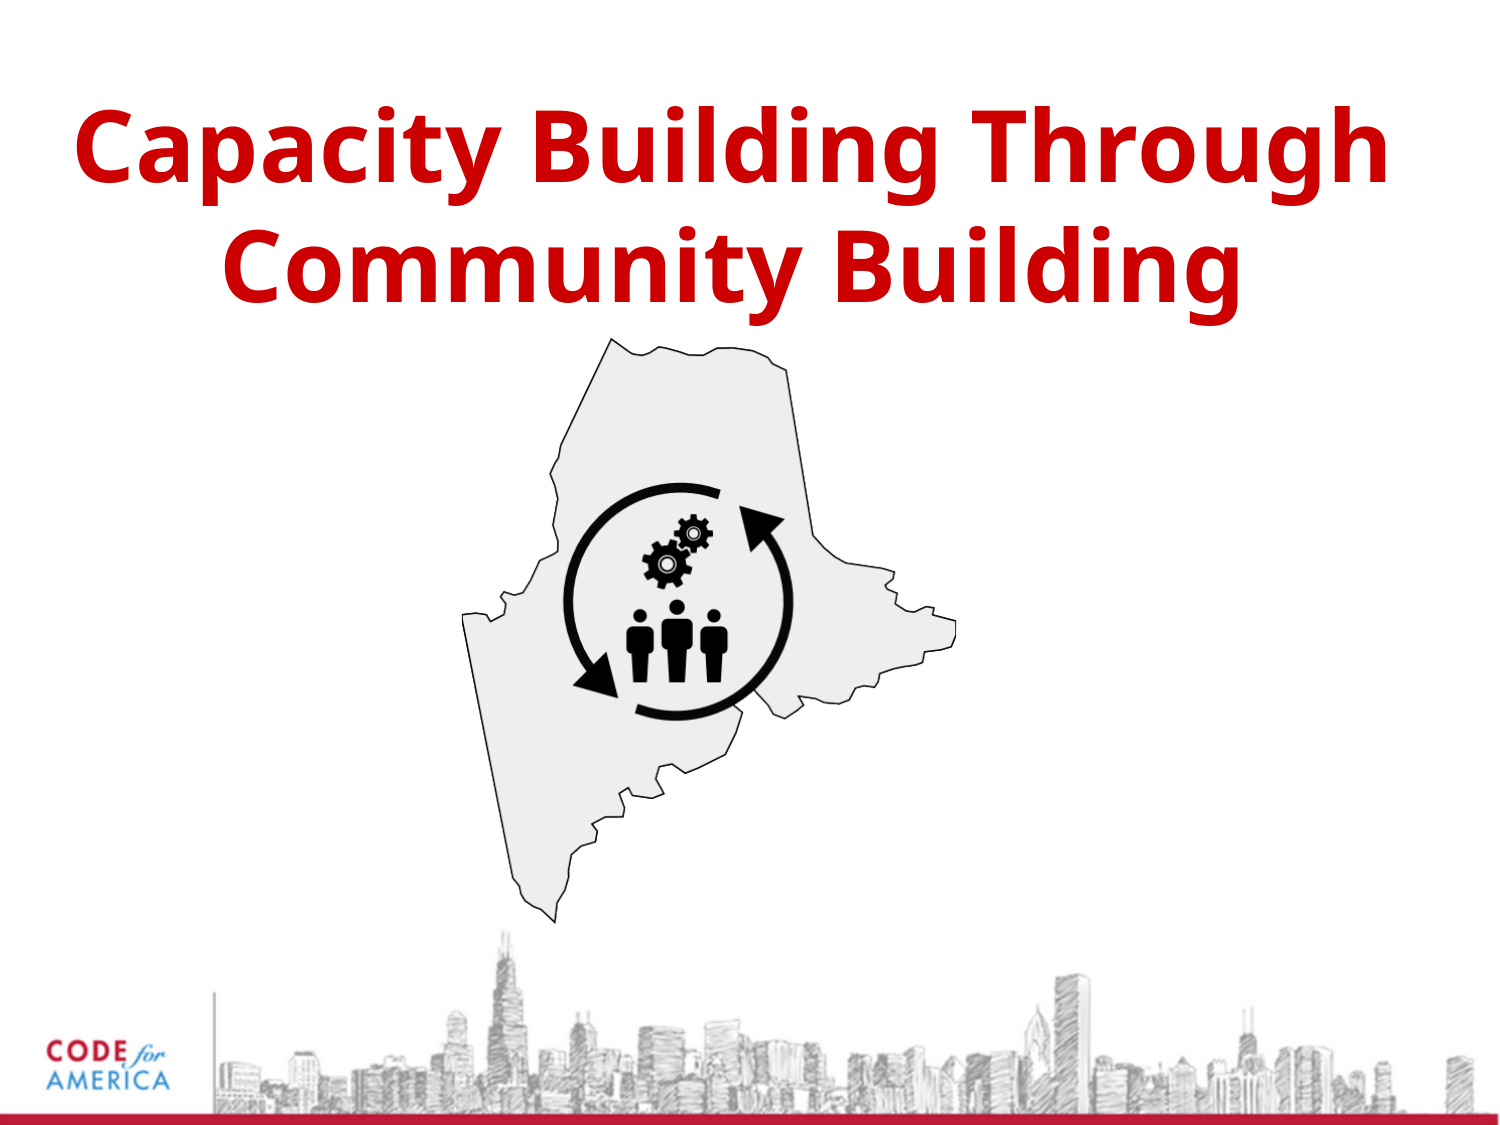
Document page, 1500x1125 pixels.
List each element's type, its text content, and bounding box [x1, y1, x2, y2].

text_box [0, 338, 1500, 1125]
text_box Capacity Building Through Community Building [22, 17, 1445, 389]
